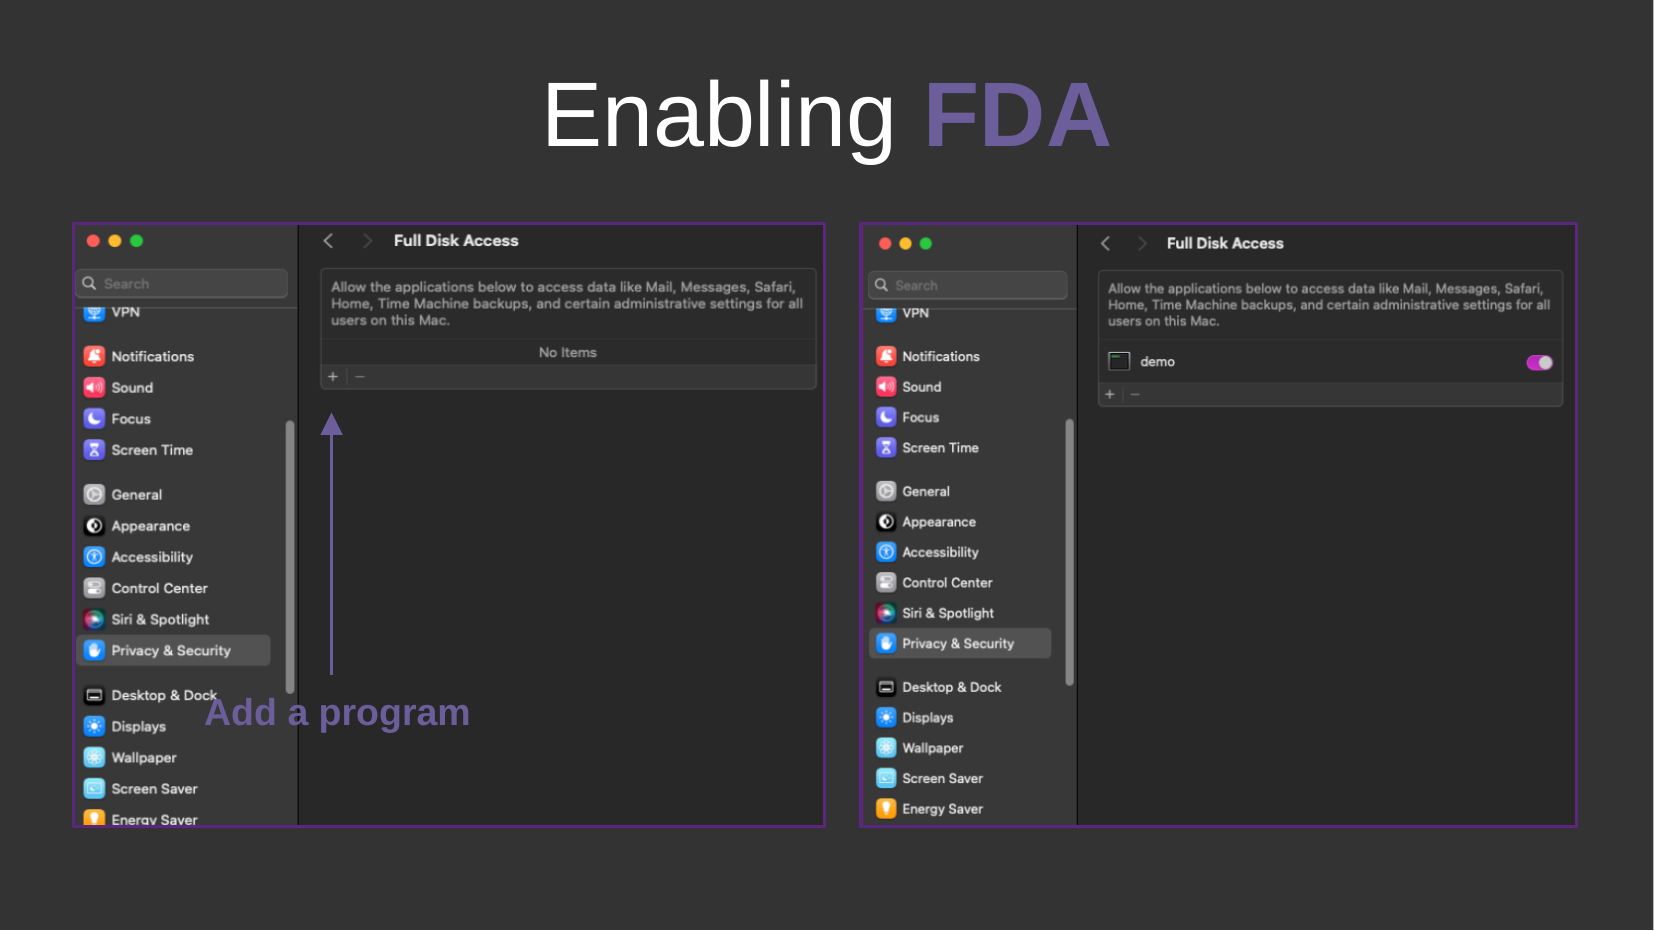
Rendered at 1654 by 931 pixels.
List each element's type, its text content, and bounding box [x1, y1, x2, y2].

text_box Add a program [187, 675, 488, 751]
picture [75, 225, 824, 826]
picture [862, 225, 1576, 826]
title Enabling FDA [82, 37, 1571, 193]
